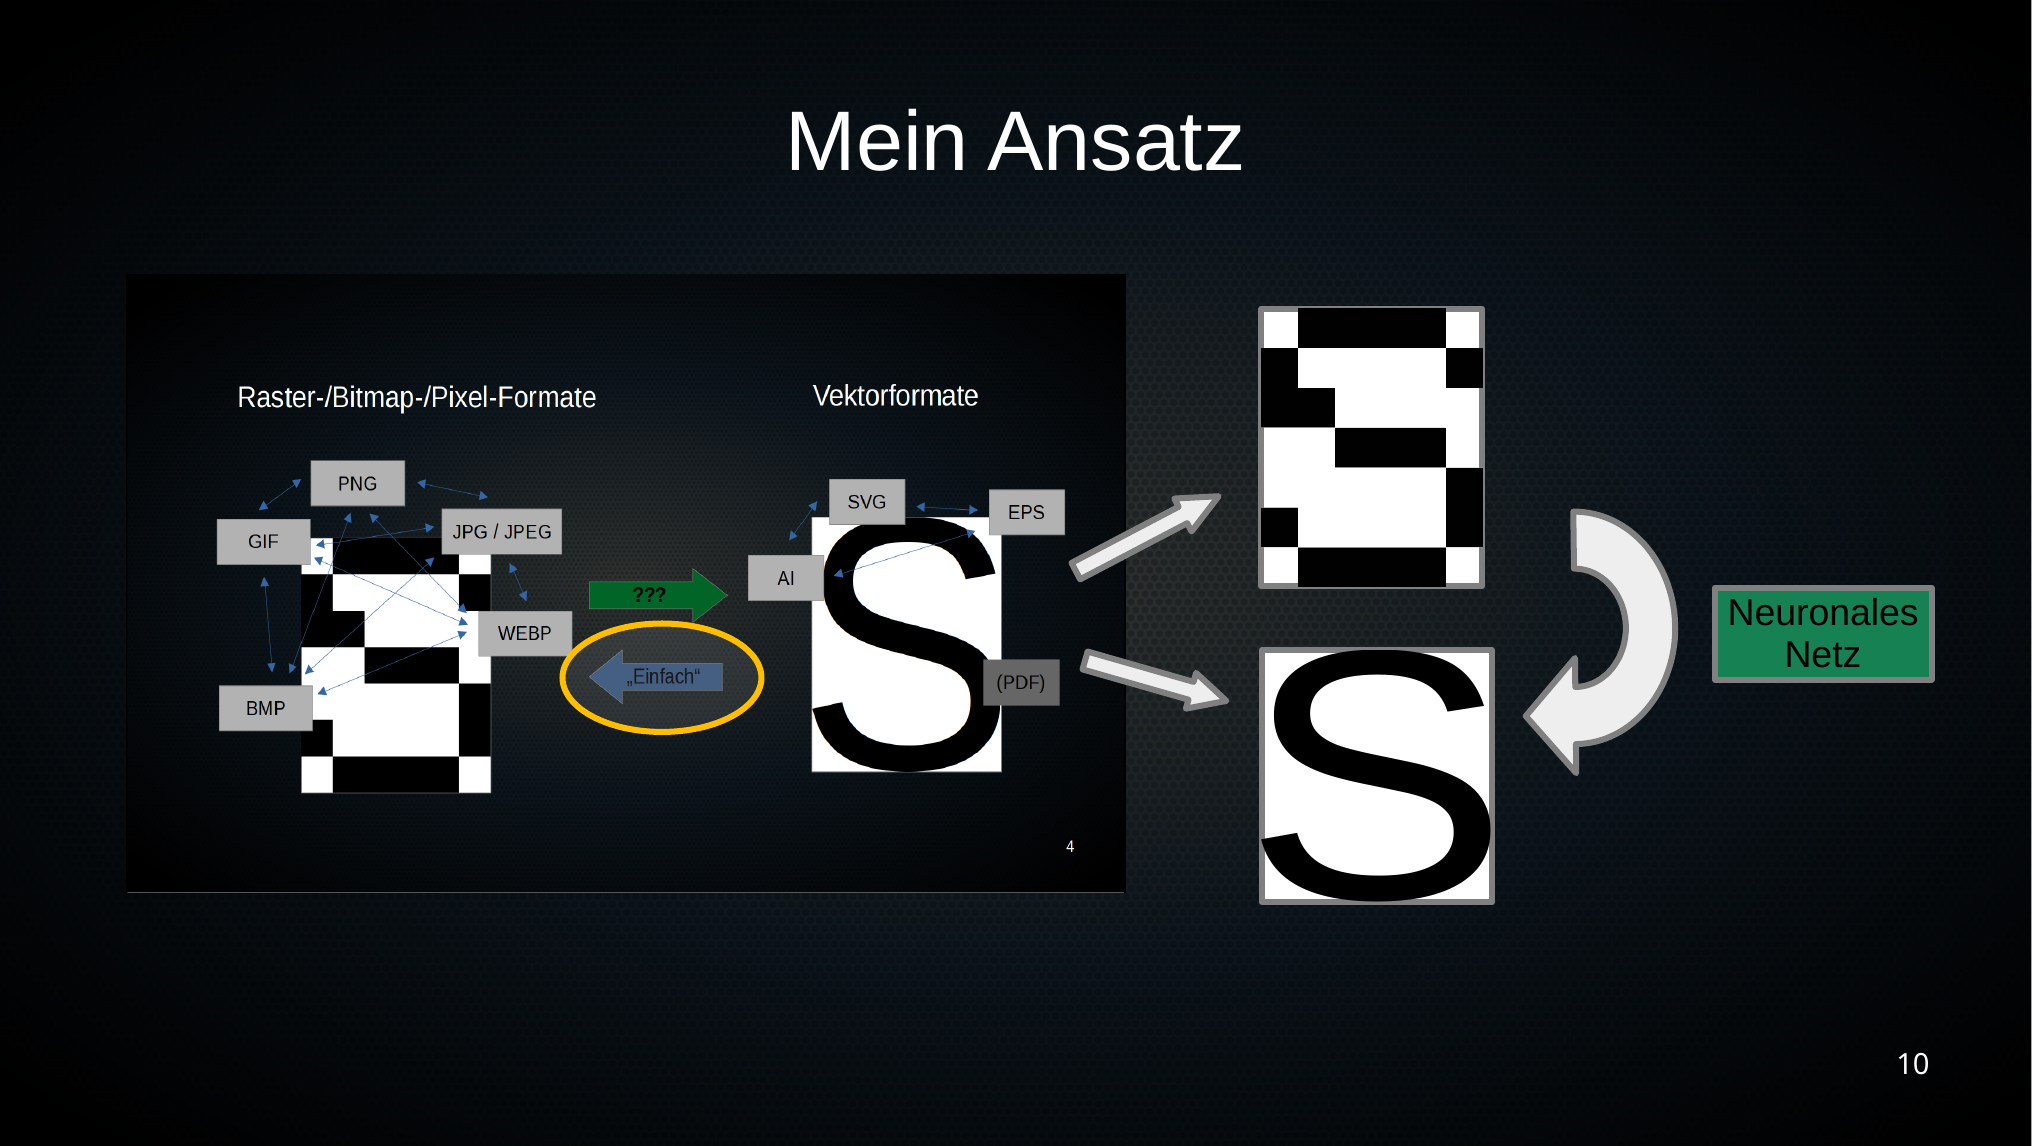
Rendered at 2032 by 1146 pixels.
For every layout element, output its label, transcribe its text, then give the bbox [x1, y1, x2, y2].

title Mein Ansatz [101, 45, 1930, 237]
text_box [562, 623, 762, 732]
text_box [1082, 651, 1227, 709]
picture [0, 0, 2032, 1146]
text_box [1525, 511, 1676, 774]
text_box [1071, 496, 1219, 580]
text_box Neuronales Netz [1714, 587, 1932, 680]
